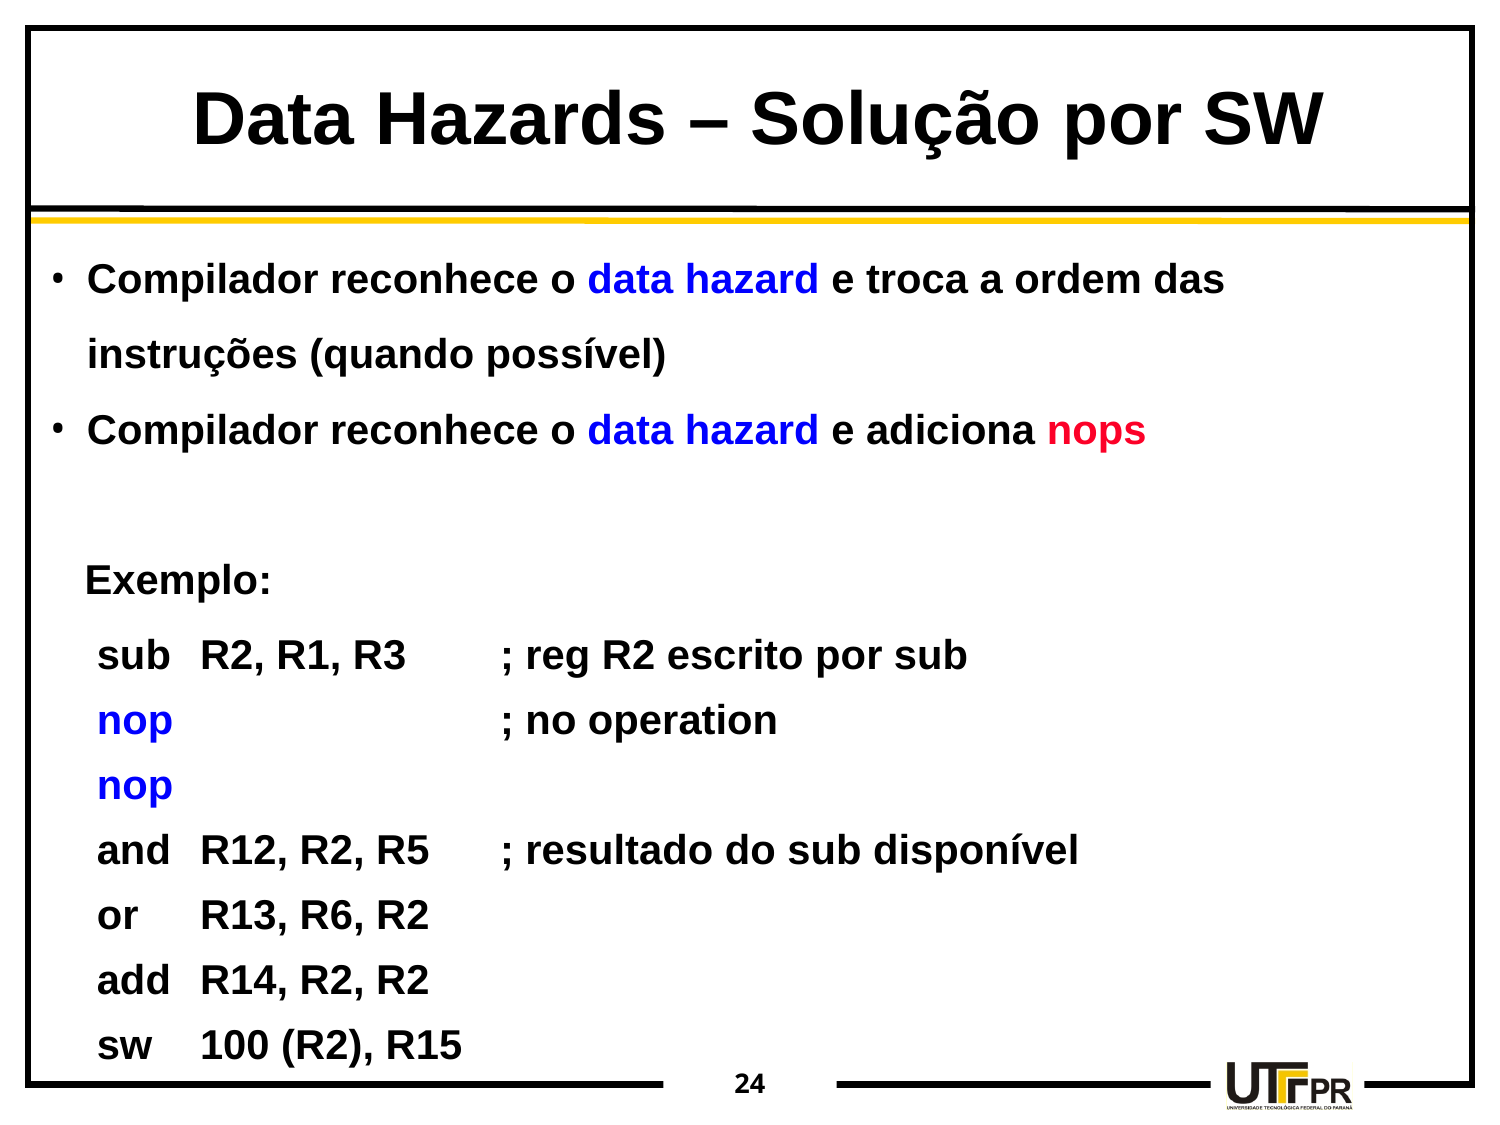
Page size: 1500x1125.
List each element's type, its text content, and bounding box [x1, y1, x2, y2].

list Compilador reconhece o data hazard e troca a ordem das instruções (quando possível) Compilador reconhece o data hazard e adiciona nops Exemplo: sub R2, R1, R3 ; reg R2 escrito por sub nop ; no operation nop and R12, R2, R5 ; resultado do sub disponível or R13, R6, R2 add R14, R2, R2 sw 100 (R2), R15 [35, 219, 1470, 1081]
picture [1226, 1081, 1353, 1110]
title Data Hazards – Solução por SW [23, 30, 1467, 207]
